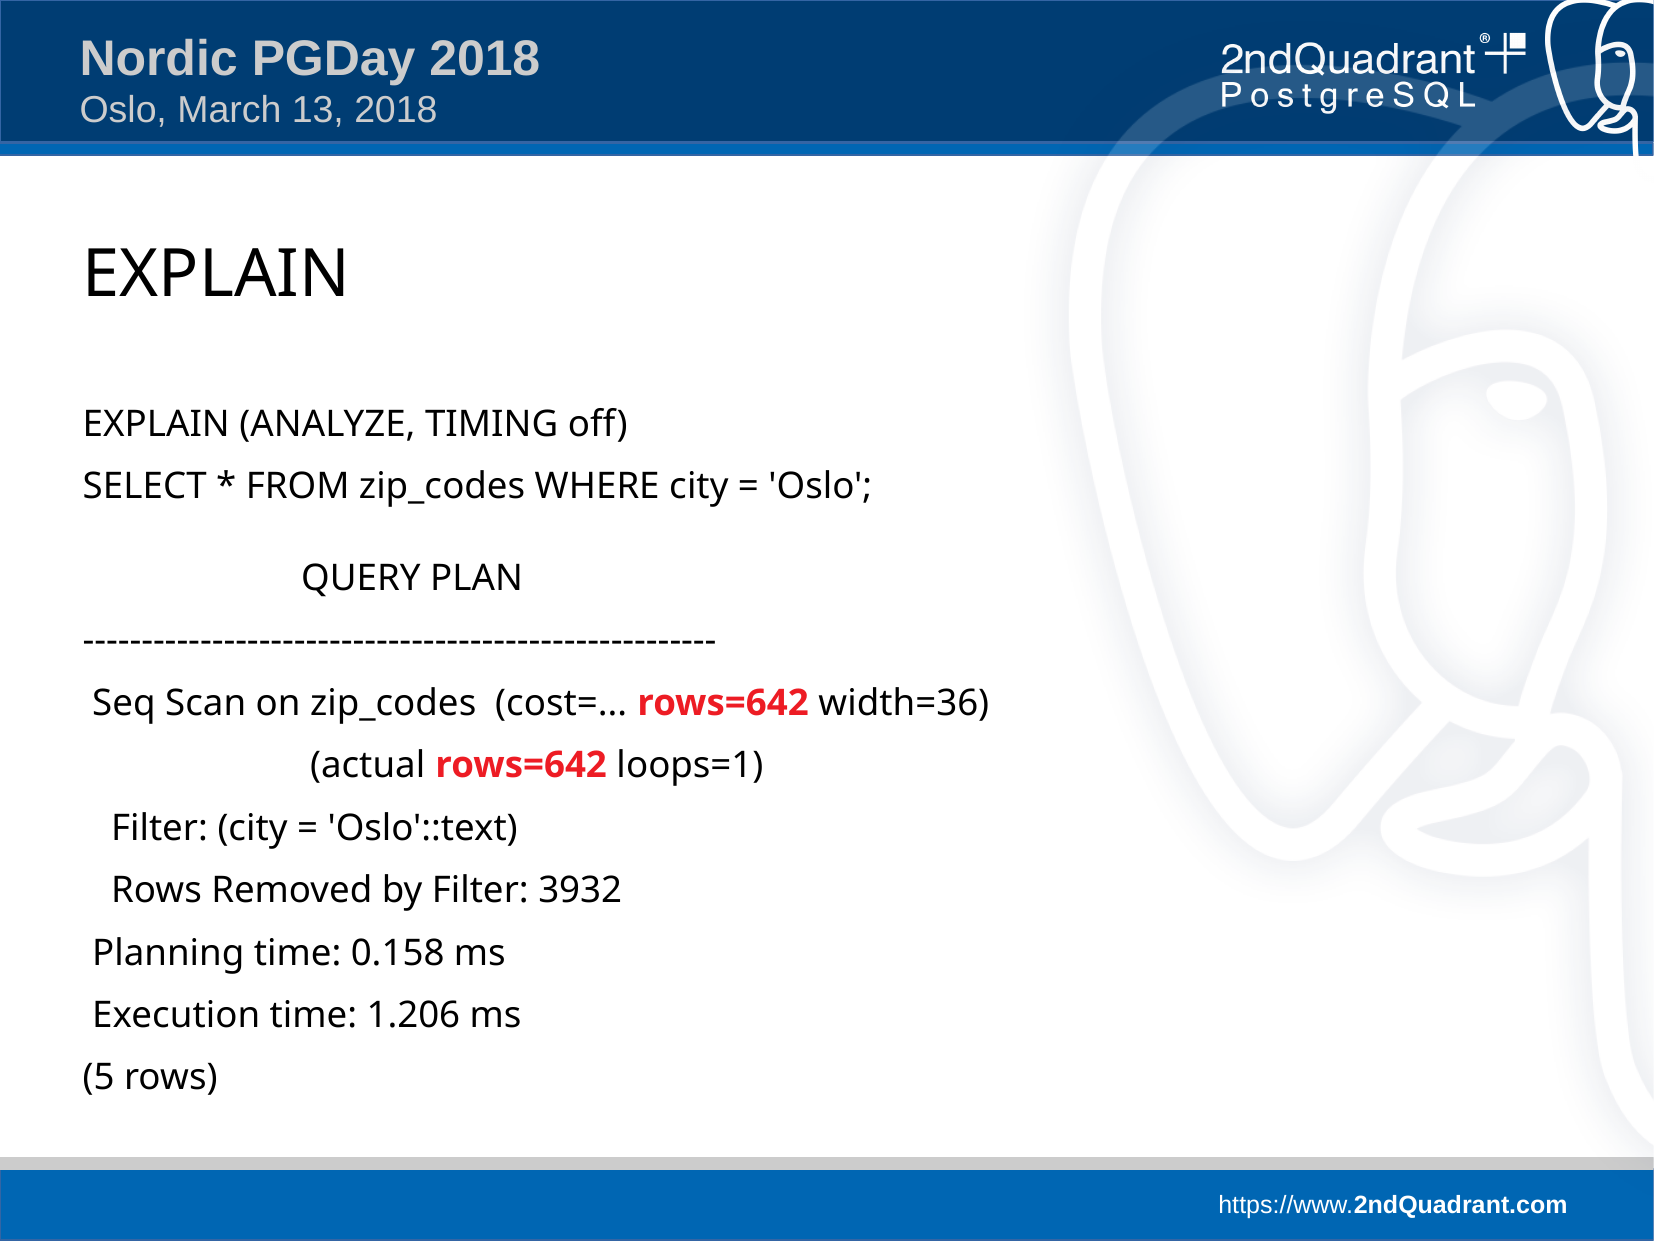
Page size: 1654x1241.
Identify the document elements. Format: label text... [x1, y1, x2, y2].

list EXPLAIN (ANALYZE, TIMING off) SELECT * FROM zip_codes WHERE city = 'Oslo'; QUERY PLAN ------------------------------------------------------ Seq Scan on zip_codes (cost=... rows=642 width=36) (actual rows=642 loops=1) Filter: (city = 'Oslo'::text) Rows Removed by Filter: 3932 Planning time: 0.158 ms Execution time: 1.206 ms (5 rows) [82, 384, 1571, 1104]
picture [632, 0, 1654, 1241]
title EXPLAIN [82, 167, 1571, 375]
